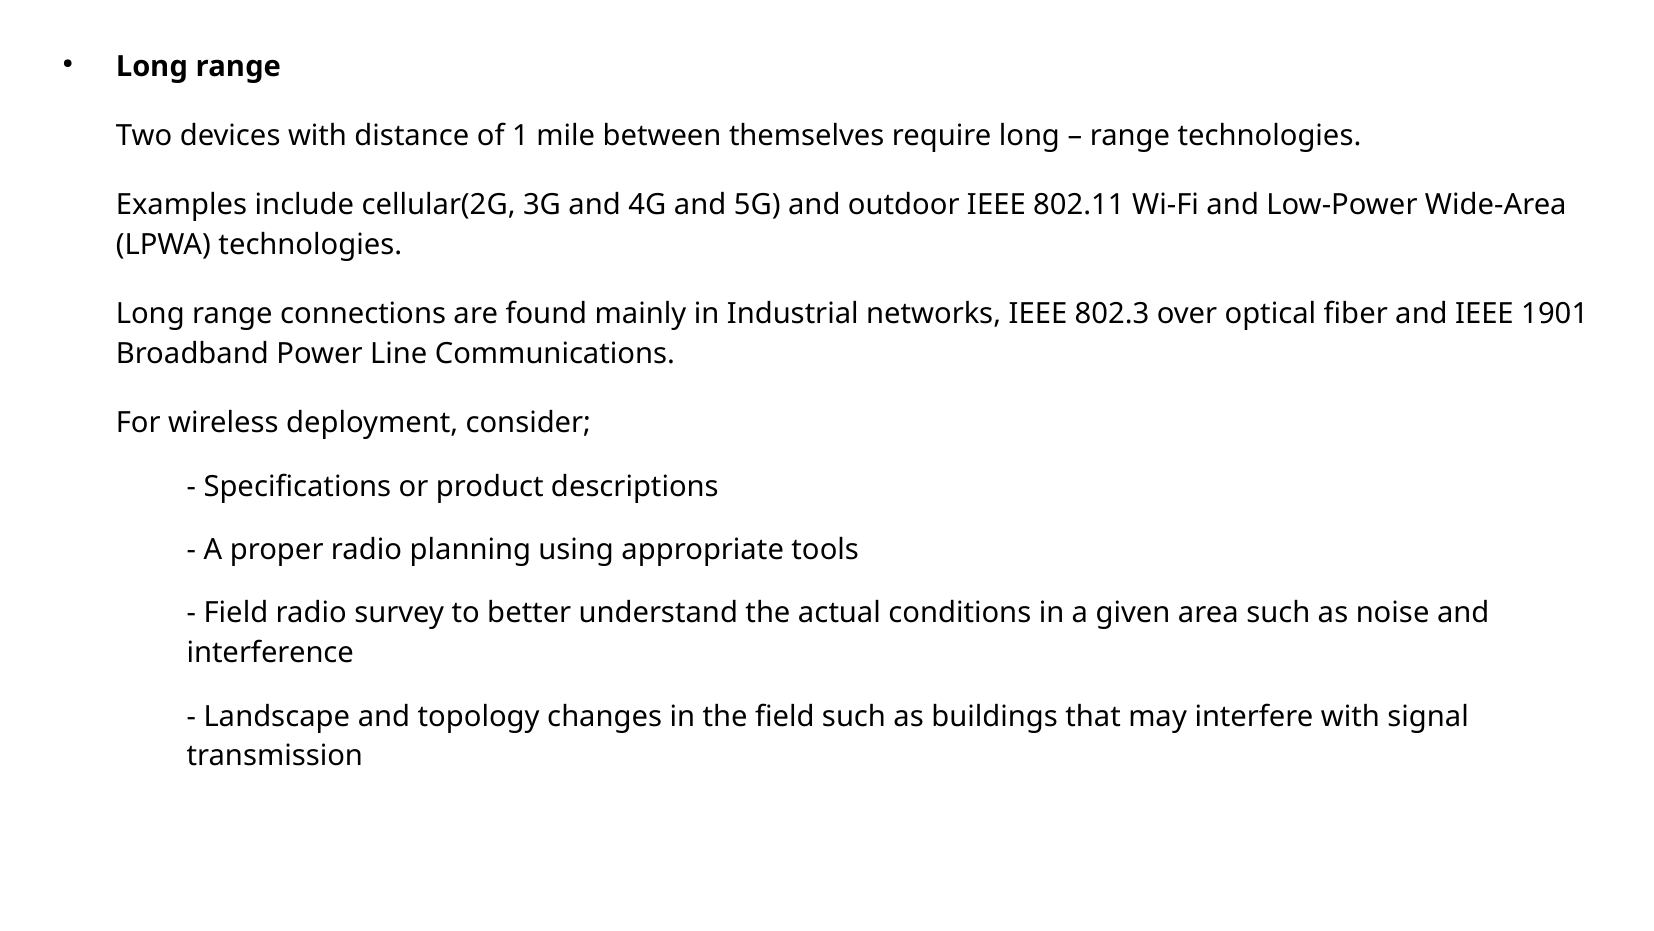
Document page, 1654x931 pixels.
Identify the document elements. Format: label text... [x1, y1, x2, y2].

list Long range Two devices with distance of 1 mile between themselves require long – range technologies. Examples include cellular(2G, 3G and 4G and 5G) and outdoor IEEE 802.11 Wi-Fi and Low-Power Wide-Area (LPWA) technologies. Long range connections are found mainly in Industrial networks, IEEE 802.3 over optical fiber and IEEE 1901 Broadband Power Line Communications. For wireless deployment, consider; - Specifications or product descriptions - A proper radio planning using appropriate tools - Field radio survey to better understand the actual conditions in a given area such as noise and interference - Landscape and topology changes in the field such as buildings that may interfere with signal transmission [45, 45, 1621, 886]
